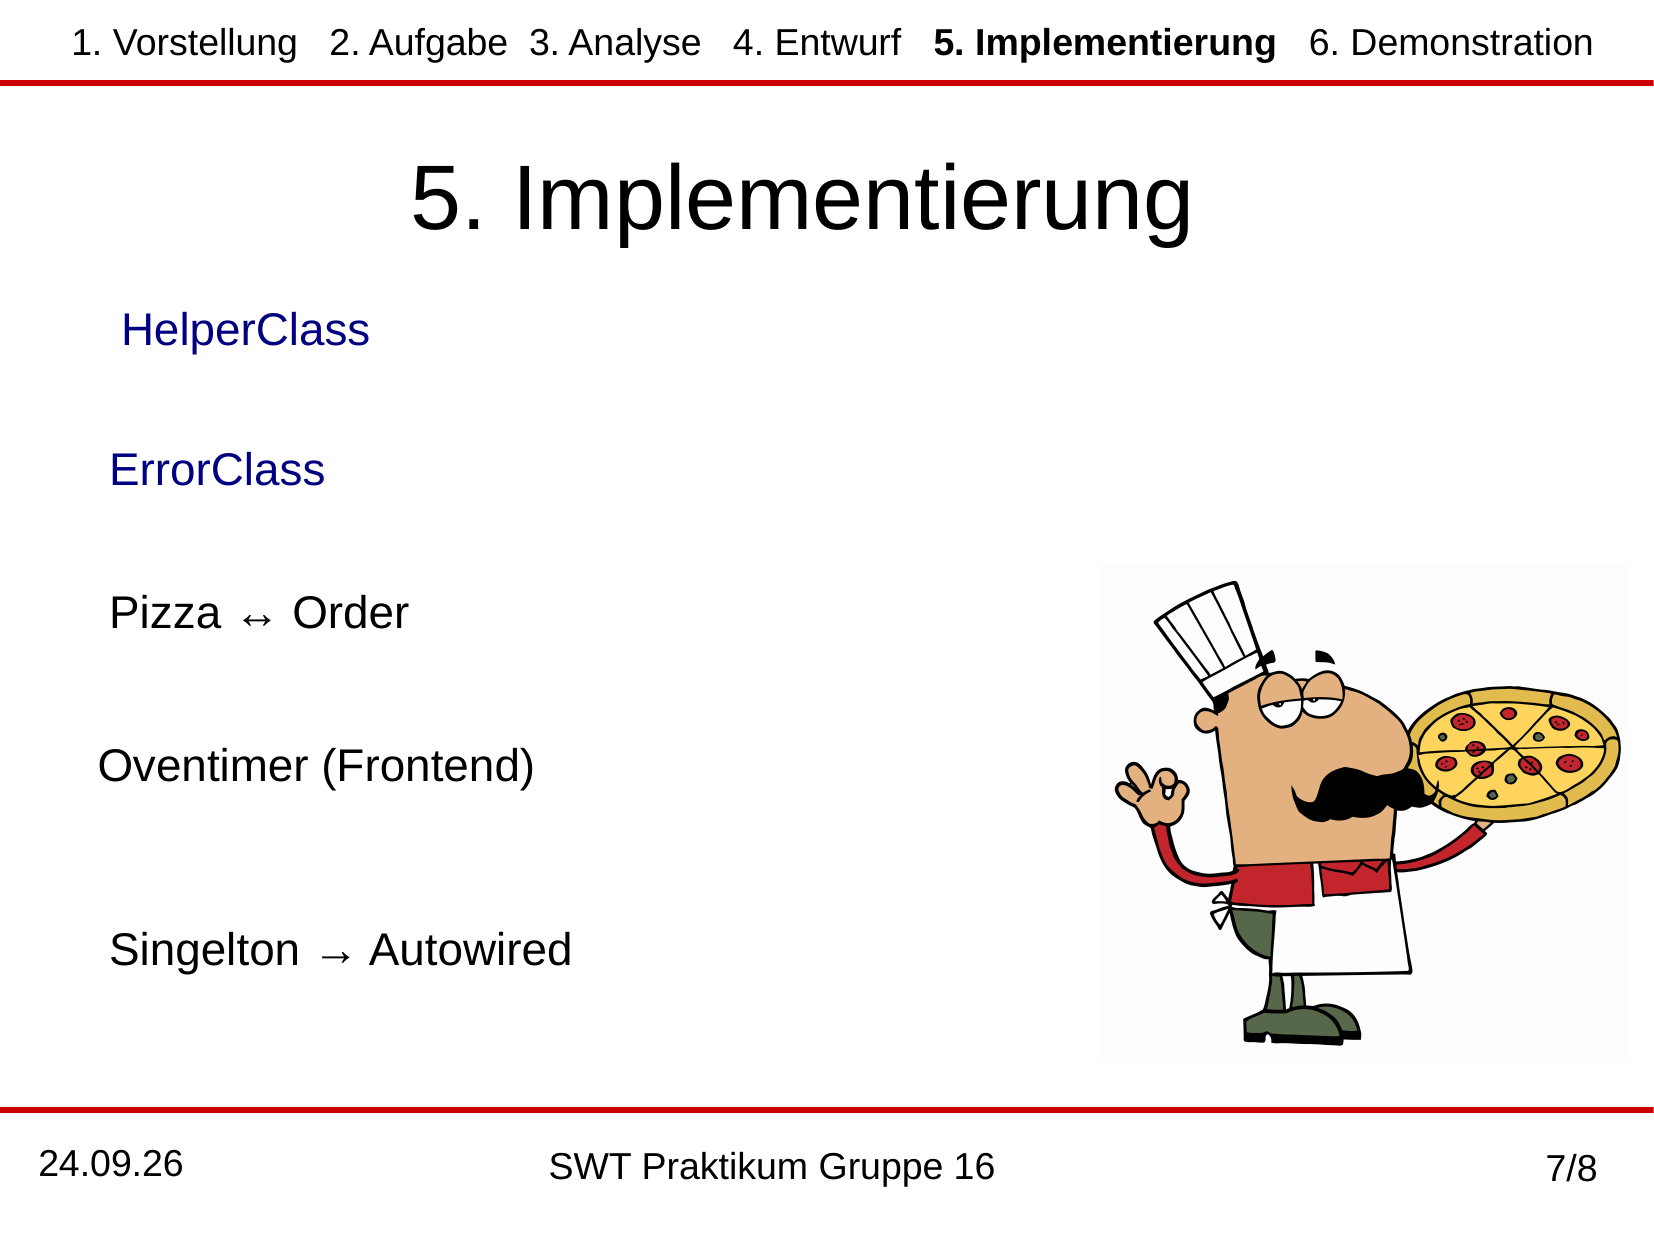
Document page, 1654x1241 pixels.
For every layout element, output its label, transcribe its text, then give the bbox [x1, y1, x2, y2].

text_box 1. Vorstellung 2. Aufgabe 3. Analyse 4. Entwurf 5. Implementierung 6. Demonstration [35, 14, 1630, 71]
text_box Singelton → Autowired [94, 916, 650, 1016]
text_box Pizza ↔ Order [94, 579, 721, 721]
picture [1098, 565, 1630, 1063]
text_box HelperClass [106, 296, 733, 438]
text_box ErrorClass [94, 437, 721, 578]
text_box Oventimer (Frontend) [82, 732, 709, 874]
title 5. Implementierung [59, 94, 1548, 302]
